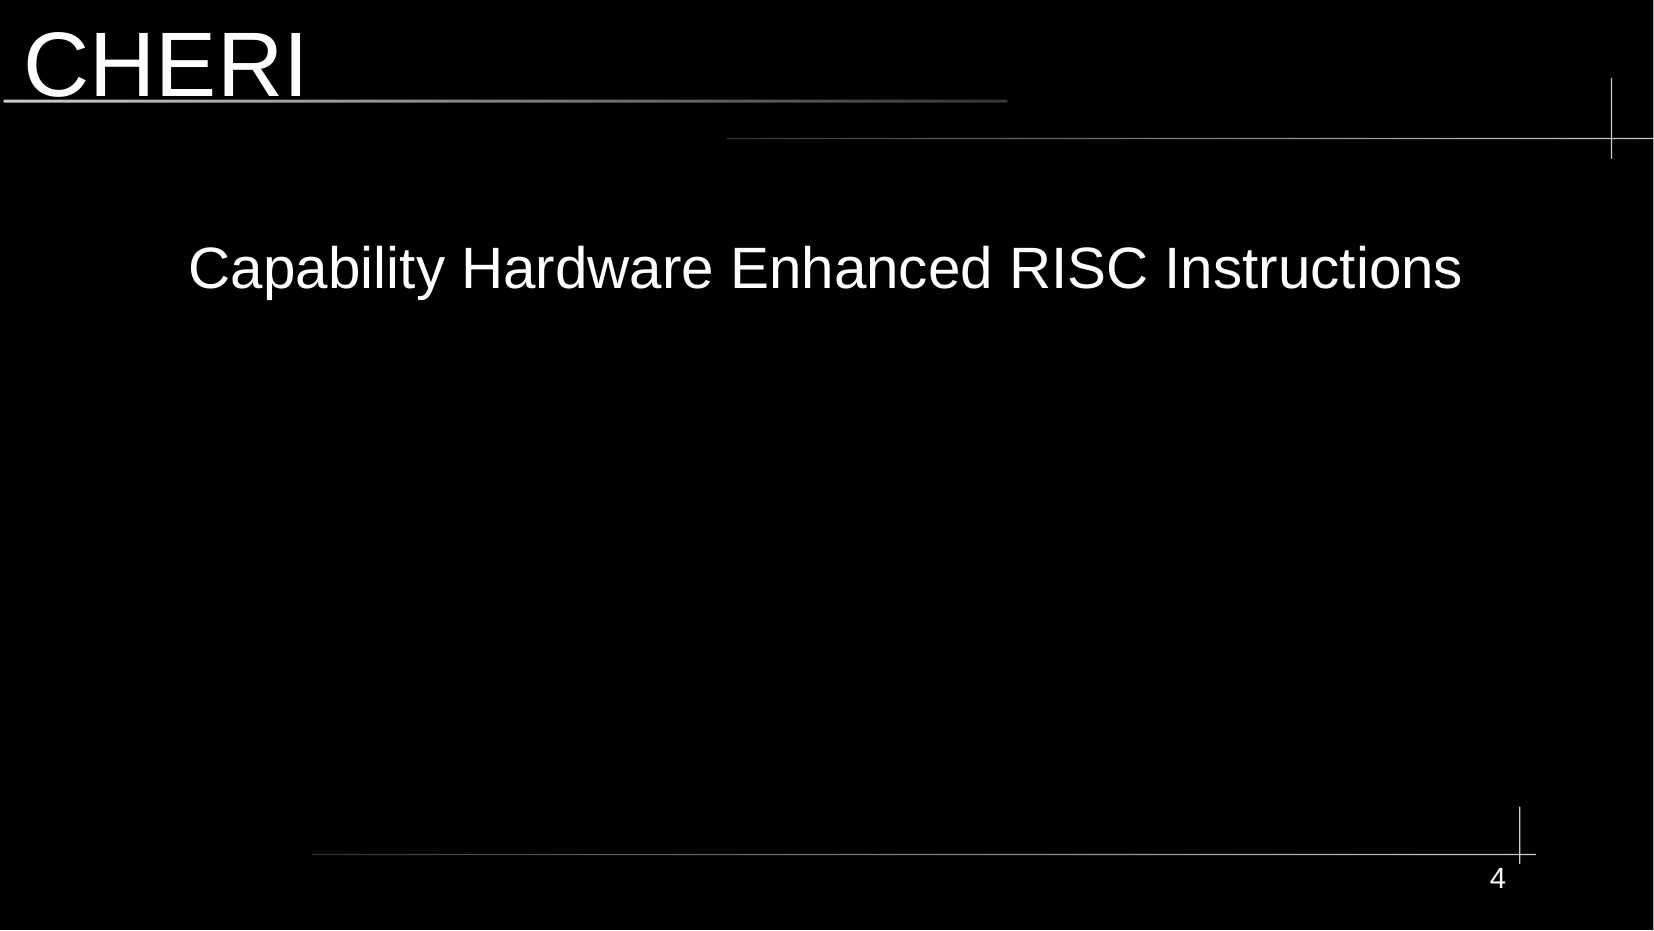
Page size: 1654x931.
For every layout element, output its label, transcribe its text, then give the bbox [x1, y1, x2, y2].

title CHERI [23, 11, 1589, 119]
text_box Capability Hardware Enhanced RISC Instructions [174, 228, 1480, 309]
